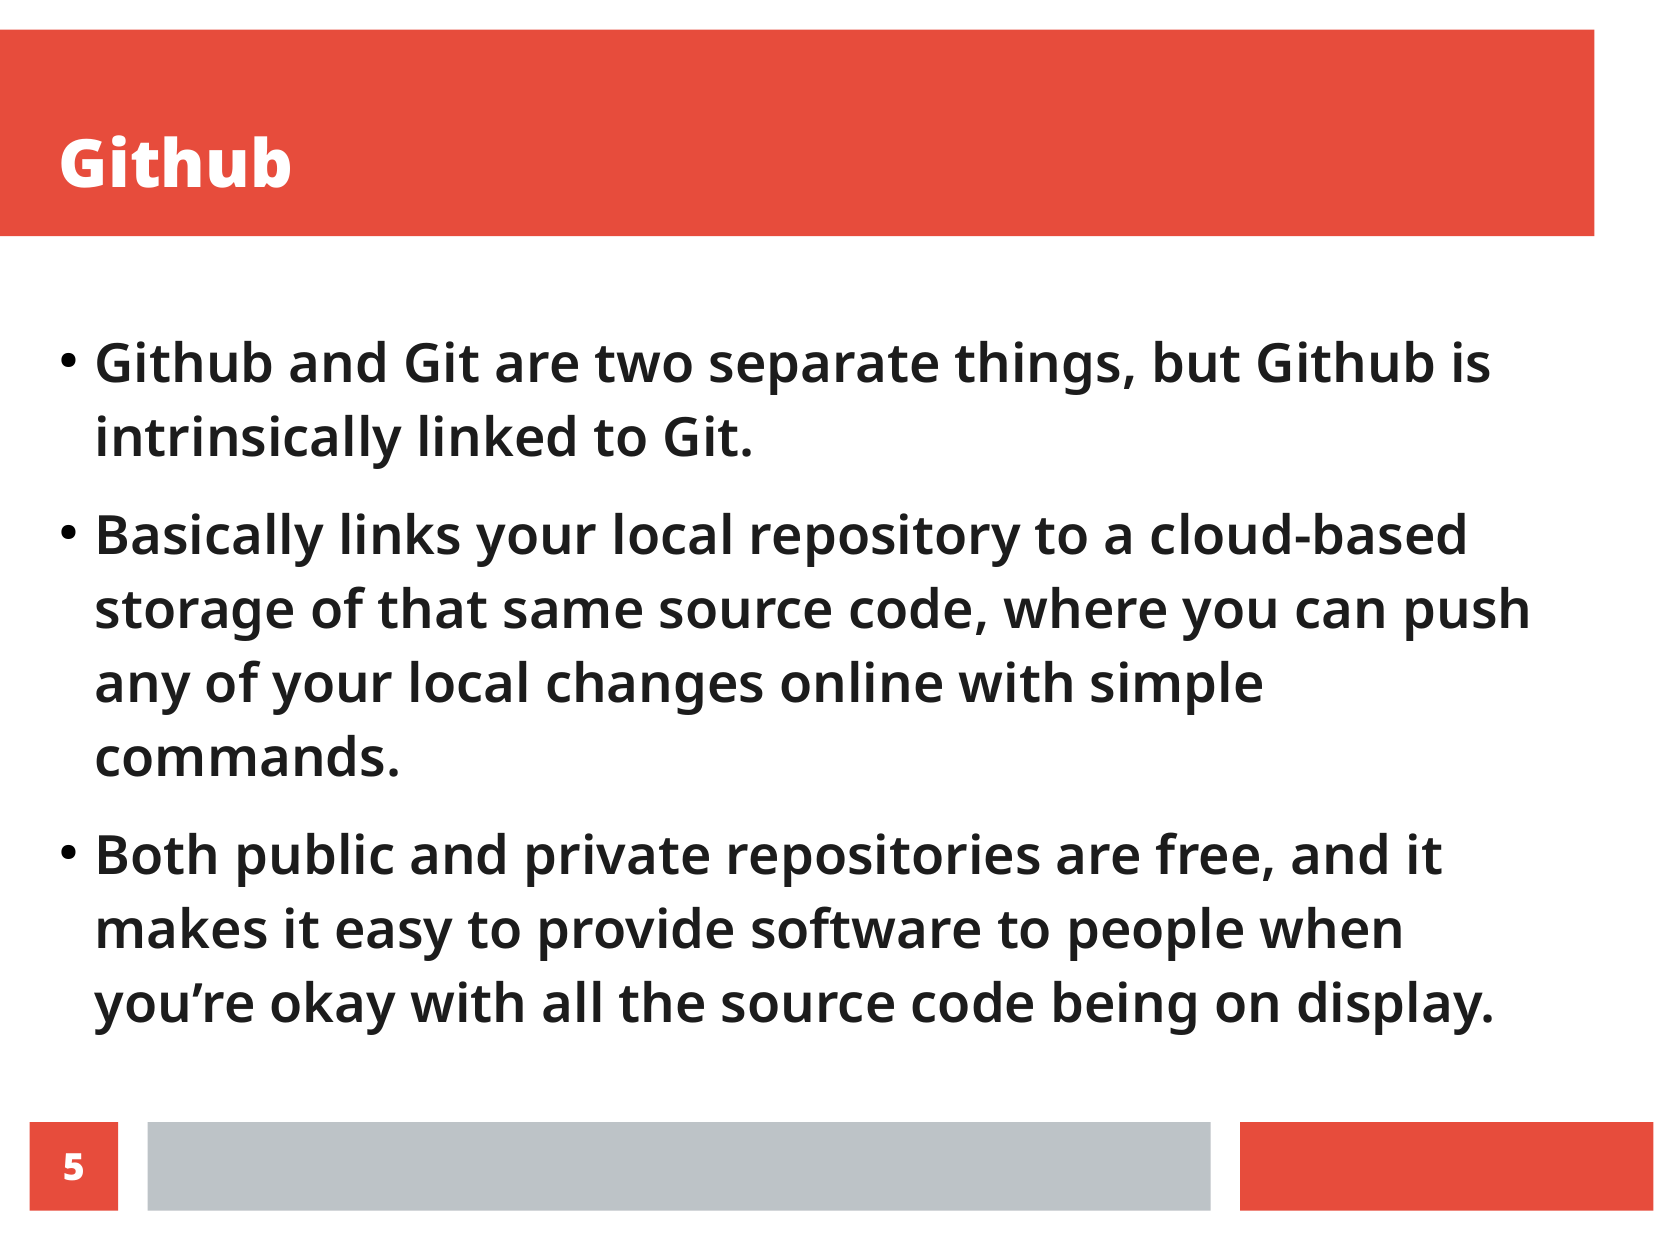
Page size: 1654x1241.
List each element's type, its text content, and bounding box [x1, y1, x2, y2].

list Github and Git are two separate things, but Github is intrinsically linked to Git. Basically links your local repository to a cloud-based storage of that same source code, where you can push any of your local changes online with simple commands. Both public and private repositories are free, and it makes it easy to provide software to people when you’re okay with all the source code being on display. [59, 324, 1565, 1093]
title Github [59, 59, 1595, 207]
